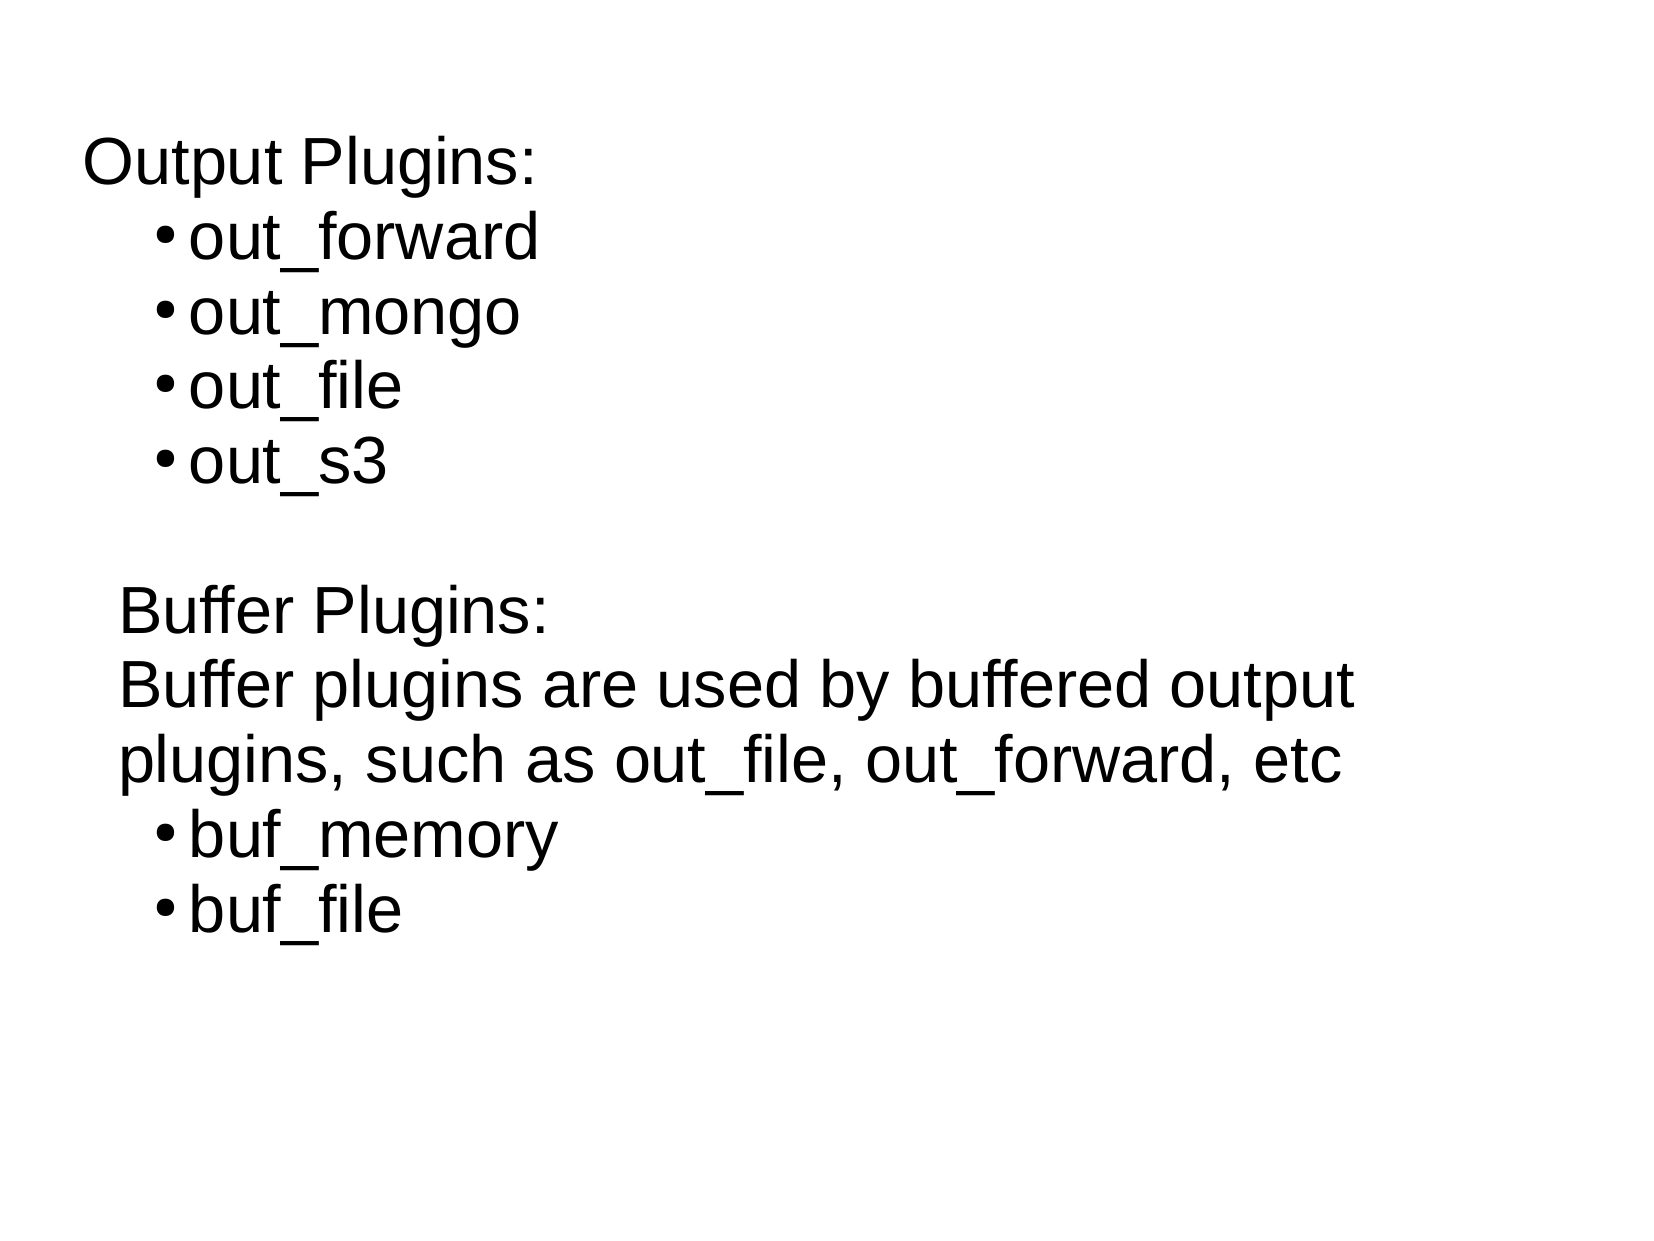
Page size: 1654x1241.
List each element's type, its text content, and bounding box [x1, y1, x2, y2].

subtitle Output Plugins: out_forward out_mongo out_file out_s3 Buffer Plugins: Buffer plugins are used by buffered output plugins, such as out_file, out_forward, etc buf_memory buf_file [82, 49, 1571, 1010]
